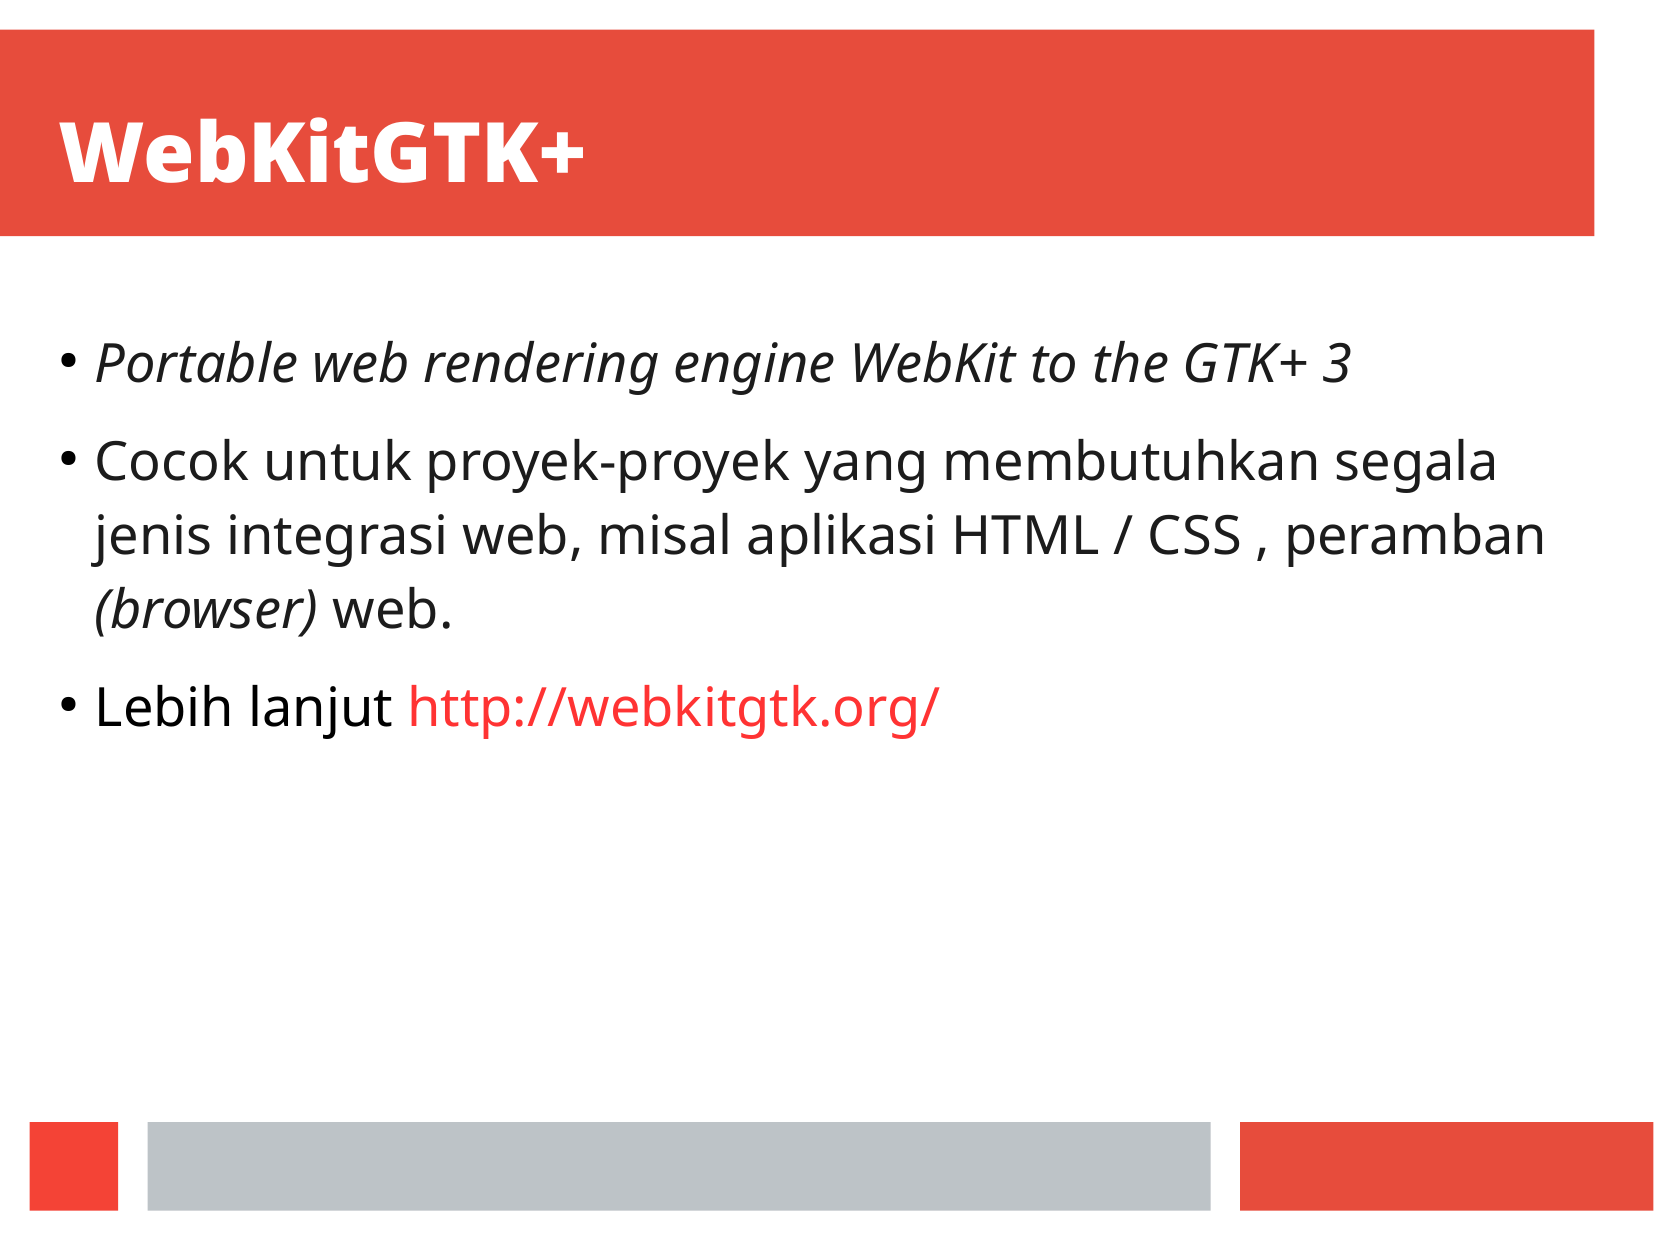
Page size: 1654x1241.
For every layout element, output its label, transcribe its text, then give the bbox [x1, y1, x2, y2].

list Portable web rendering engine WebKit to the GTK+ 3 Cocok untuk proyek-proyek yang membutuhkan segala jenis integrasi web, misal aplikasi HTML / CSS , peramban (browser) web. Lebih lanjut http://webkitgtk.org/ [59, 324, 1565, 1093]
title WebKitGTK+ [59, 59, 1595, 207]
